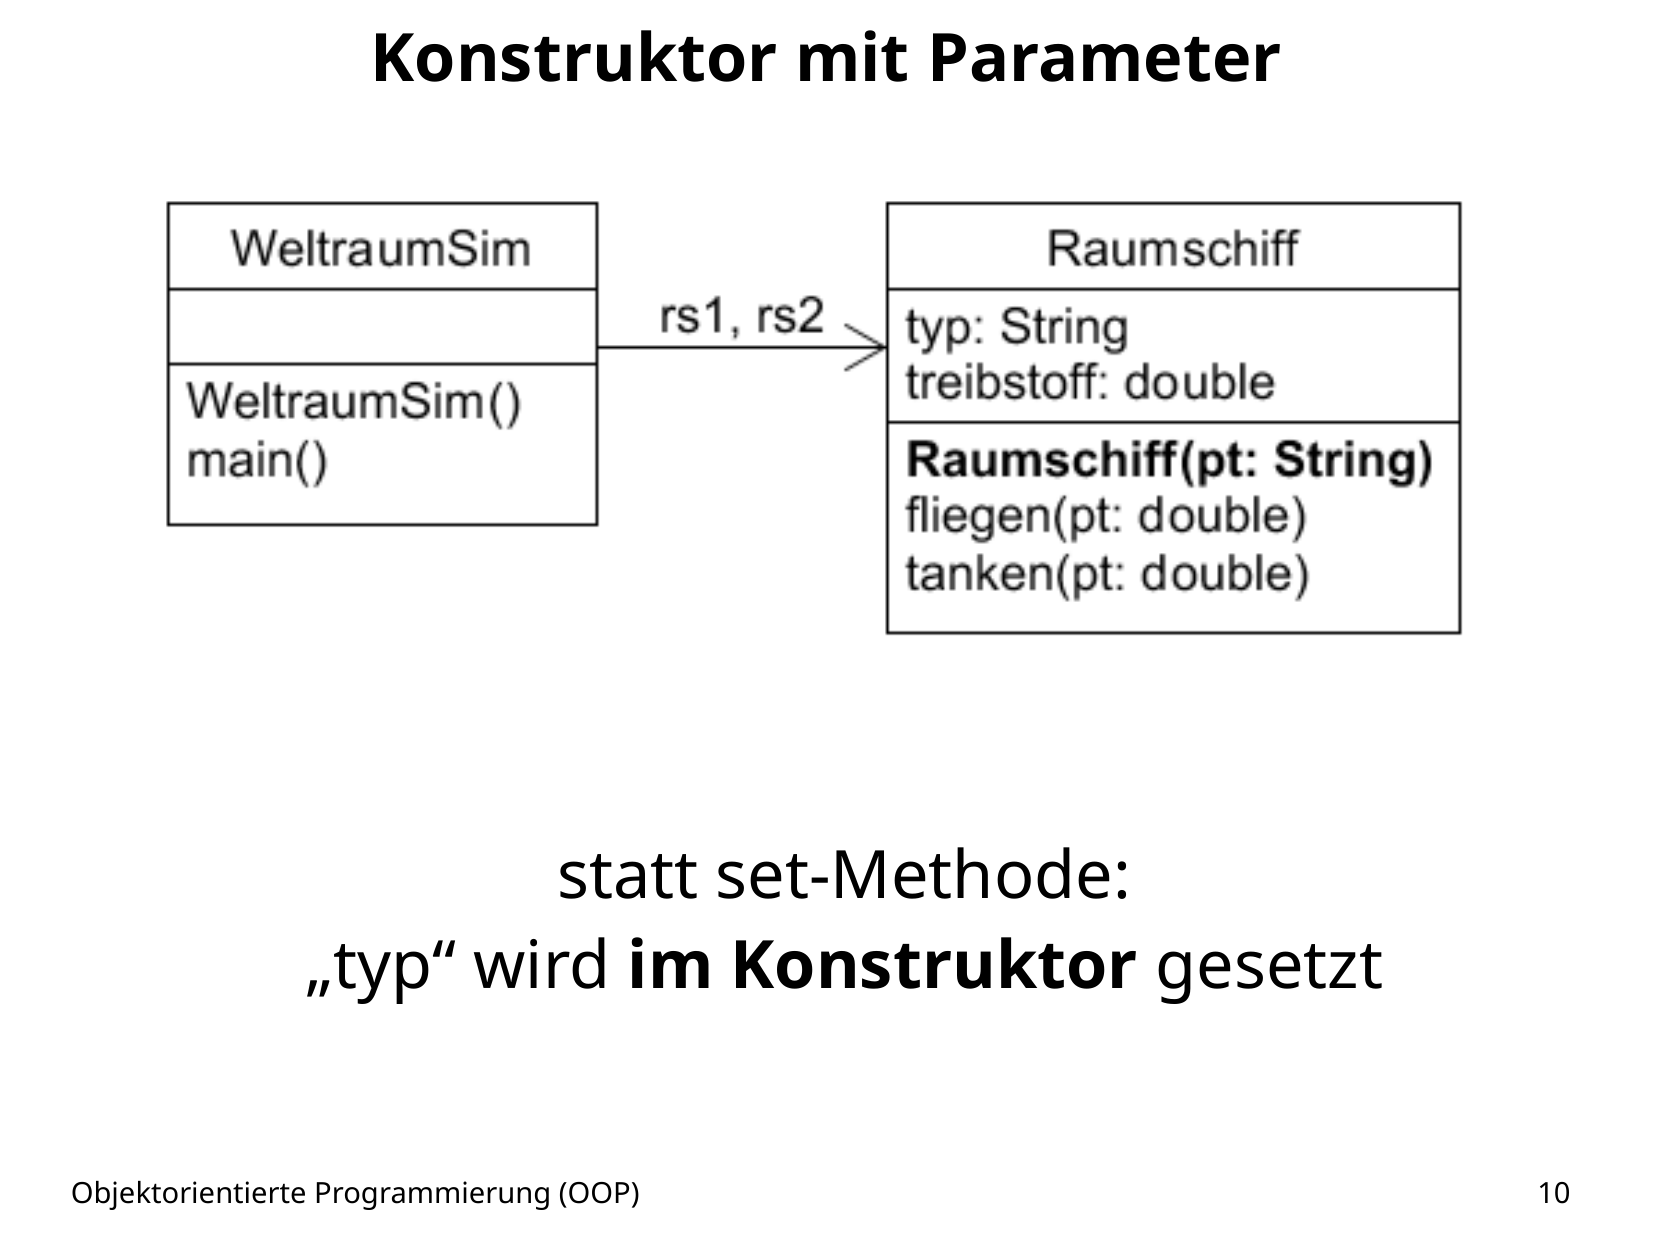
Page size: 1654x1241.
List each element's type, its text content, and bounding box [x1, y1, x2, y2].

title Konstruktor mit Parameter [0, 5, 1654, 107]
list statt set-Methode: „typ“ wird im Konstruktor gesetzt [59, 826, 1630, 1146]
picture [165, 200, 1465, 638]
